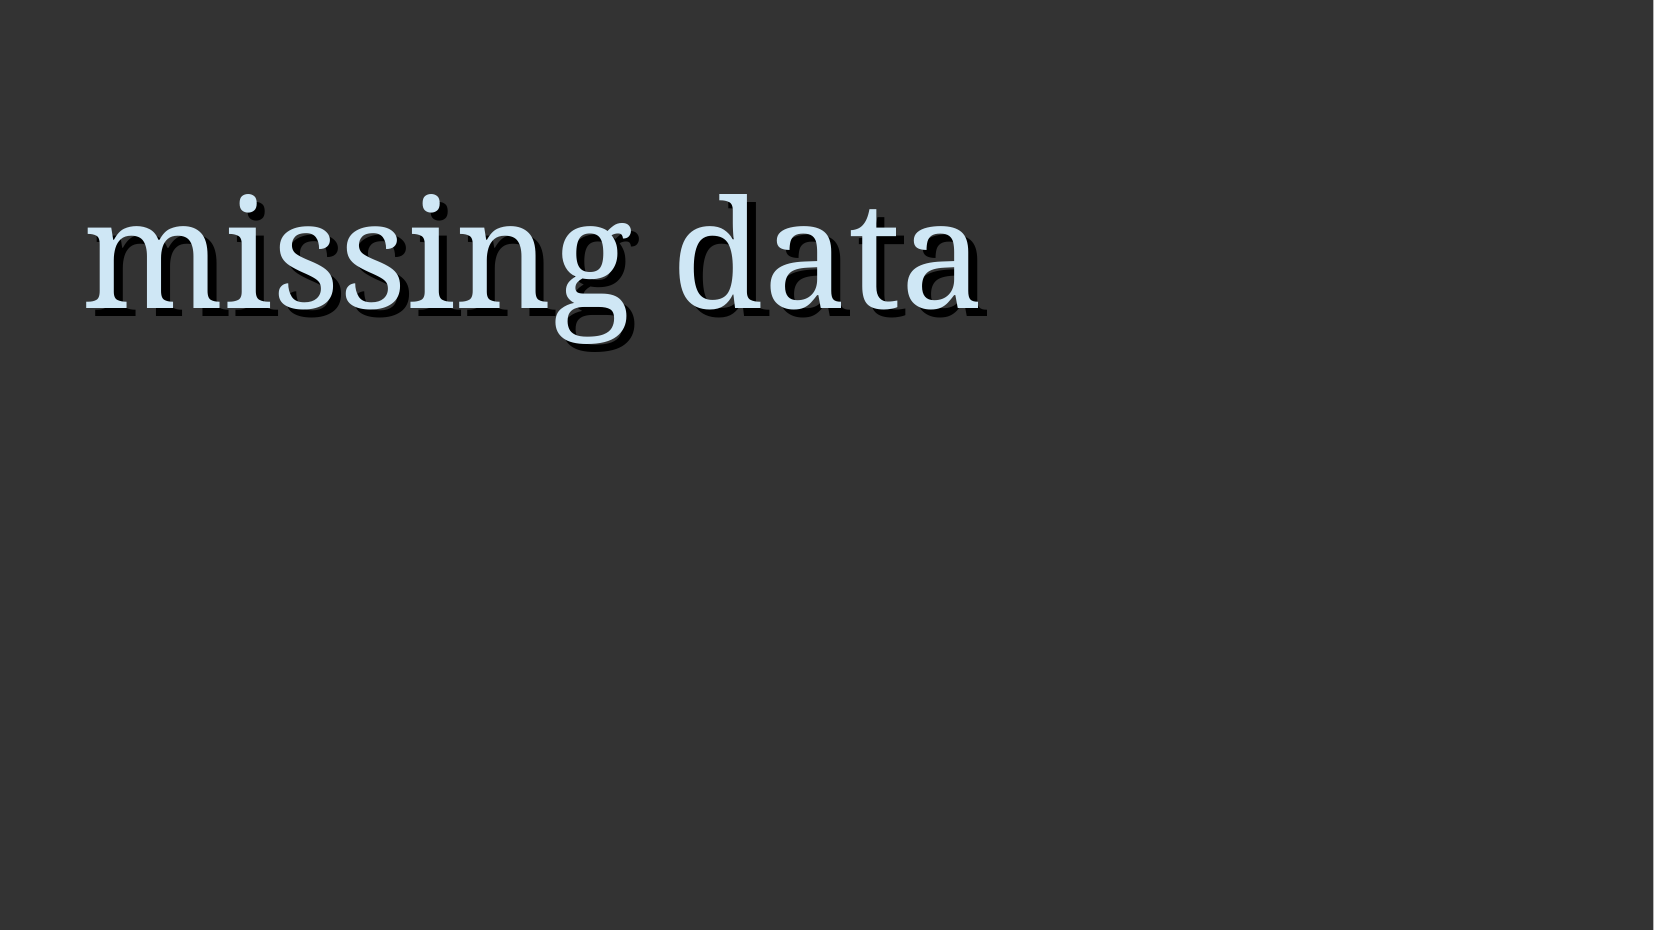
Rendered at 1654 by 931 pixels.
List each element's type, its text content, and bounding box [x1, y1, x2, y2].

title missing data [82, 147, 1571, 838]
